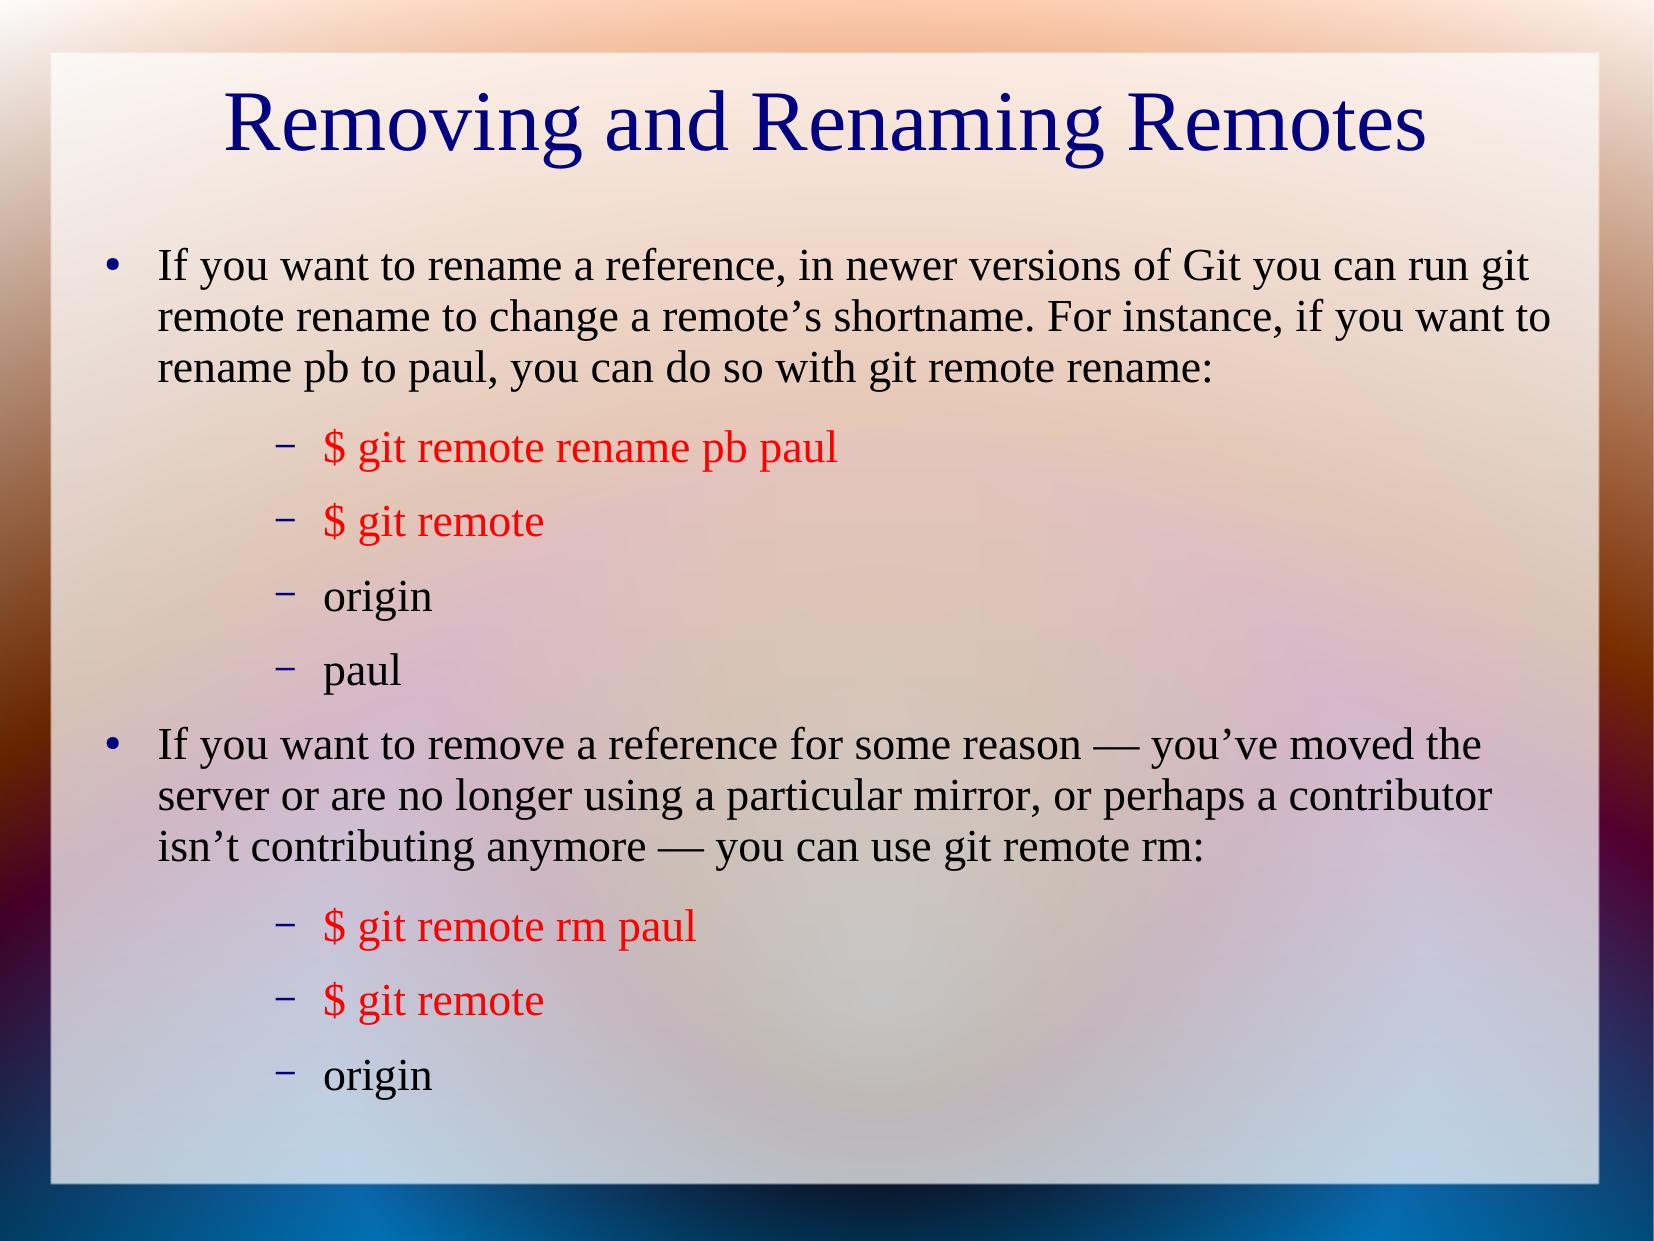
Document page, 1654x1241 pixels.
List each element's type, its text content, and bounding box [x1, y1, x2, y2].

picture [0, 0, 1654, 1241]
list If you want to rename a reference, in newer versions of Git you can run git remote rename to change a remote’s shortname. For instance, if you want to rename pb to paul, you can do so with git remote rename: $ git remote rename pb paul $ git remote origin paul If you want to remove a reference for some reason — you’ve moved the server or are no longer using a particular mirror, or perhaps a contributor isn’t contributing anymore — you can use git remote rm: $ git remote rm paul $ git remote origin [86, 240, 1576, 1231]
title Removing and Renaming Remotes [82, 17, 1571, 226]
